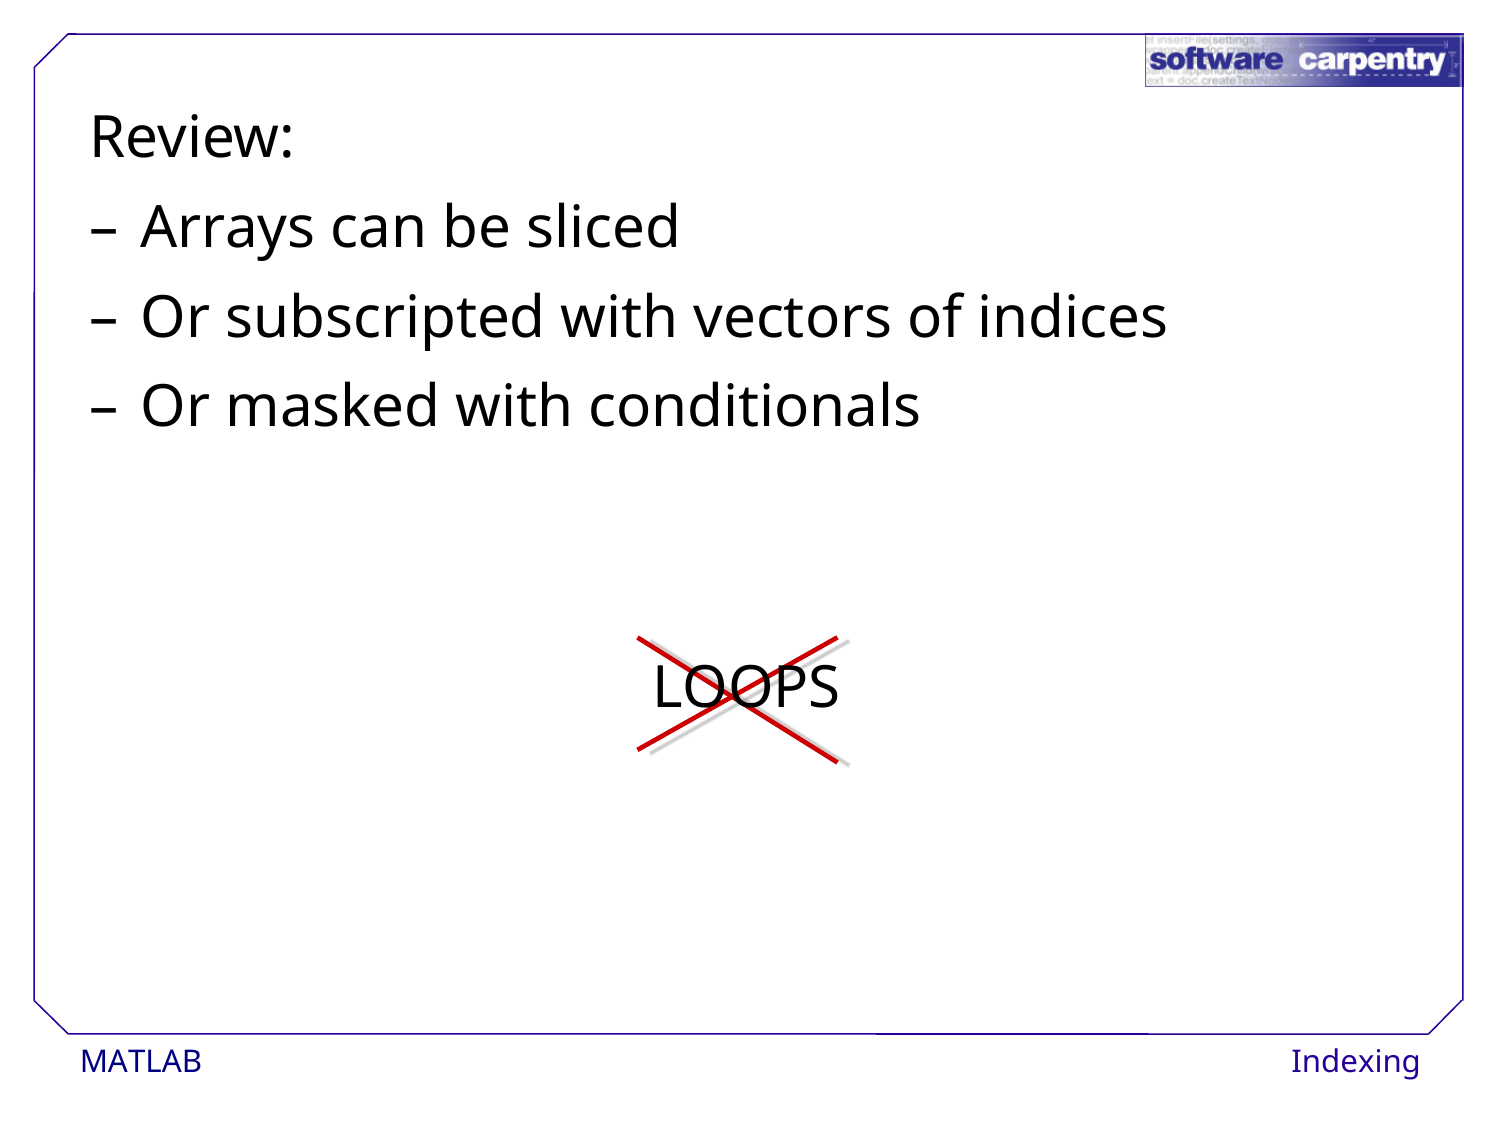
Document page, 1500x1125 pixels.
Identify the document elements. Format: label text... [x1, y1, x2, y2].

text_box LOOPS [637, 649, 876, 751]
picture [1145, 33, 1464, 87]
list Review: – Arrays can be sliced – Or subscripted with vectors of indices – Or masked with conditionals [75, 99, 1426, 1013]
